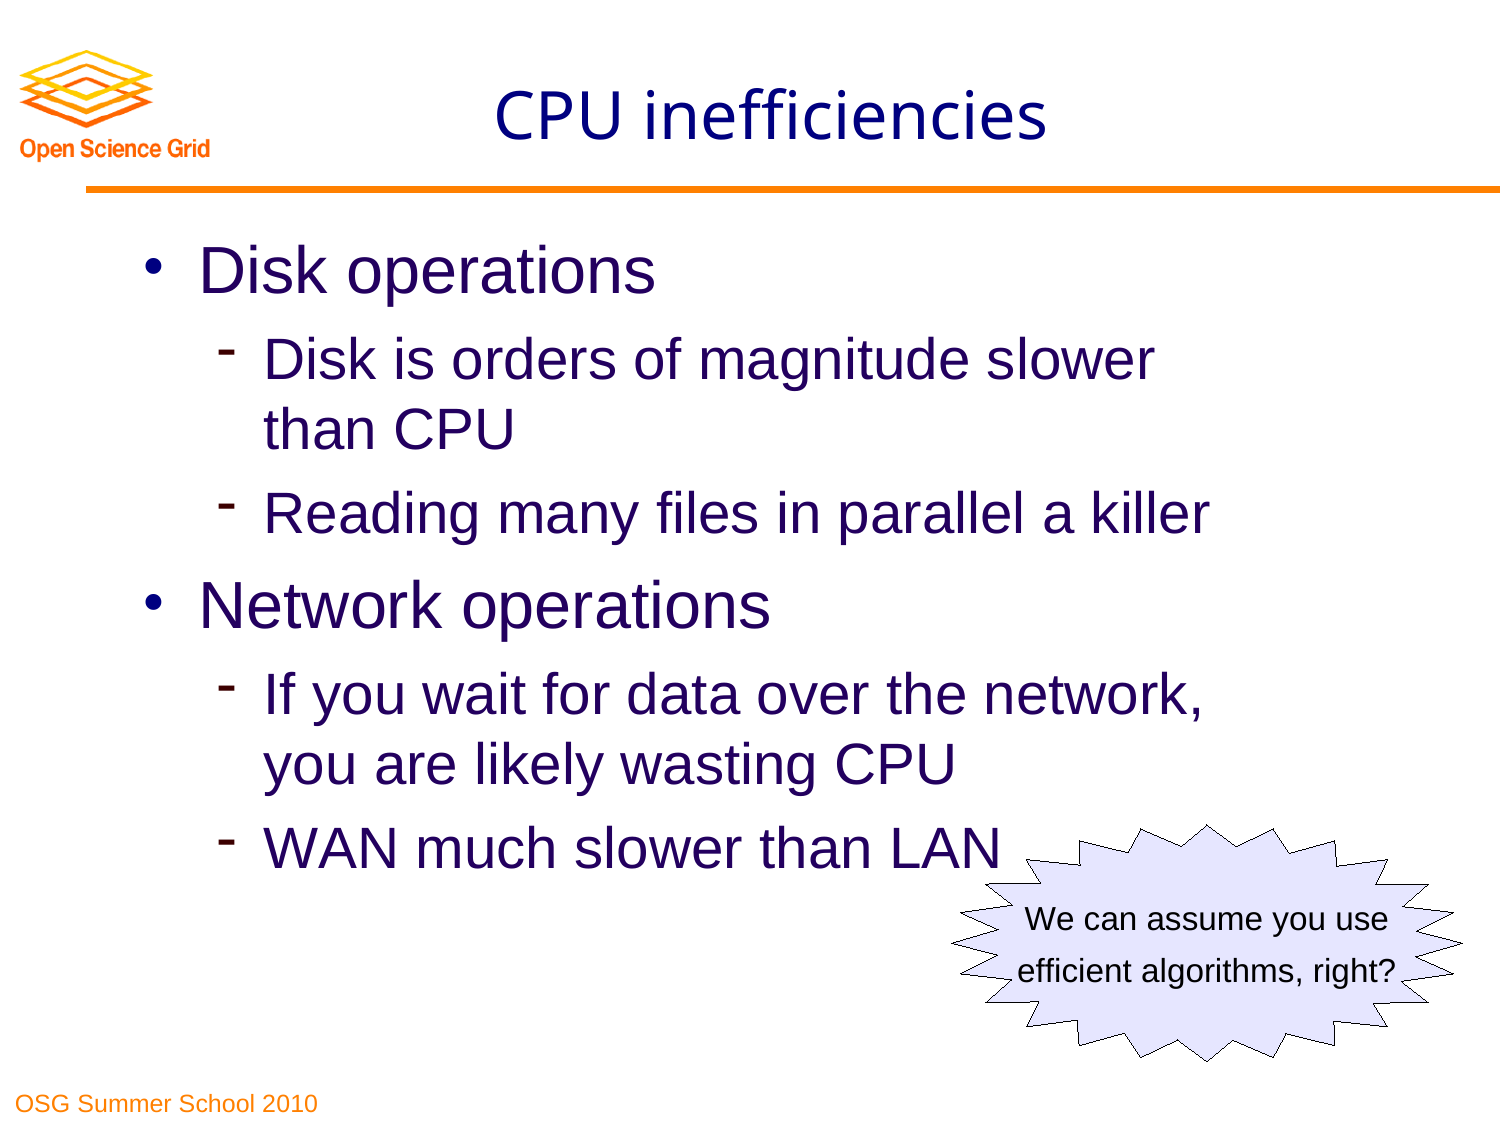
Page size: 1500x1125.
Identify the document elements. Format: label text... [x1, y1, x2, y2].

text_box We can assume you use efficient algorithms, right? [951, 824, 1463, 1062]
list Disk operations Disk is orders of magnitude slower than CPU Reading many files in parallel a killer Network operations If you wait for data over the network, you are likely wasting CPU WAN much slower than LAN [127, 218, 1403, 962]
title CPU inefficiencies [201, 18, 1342, 207]
picture [0, 27, 201, 179]
